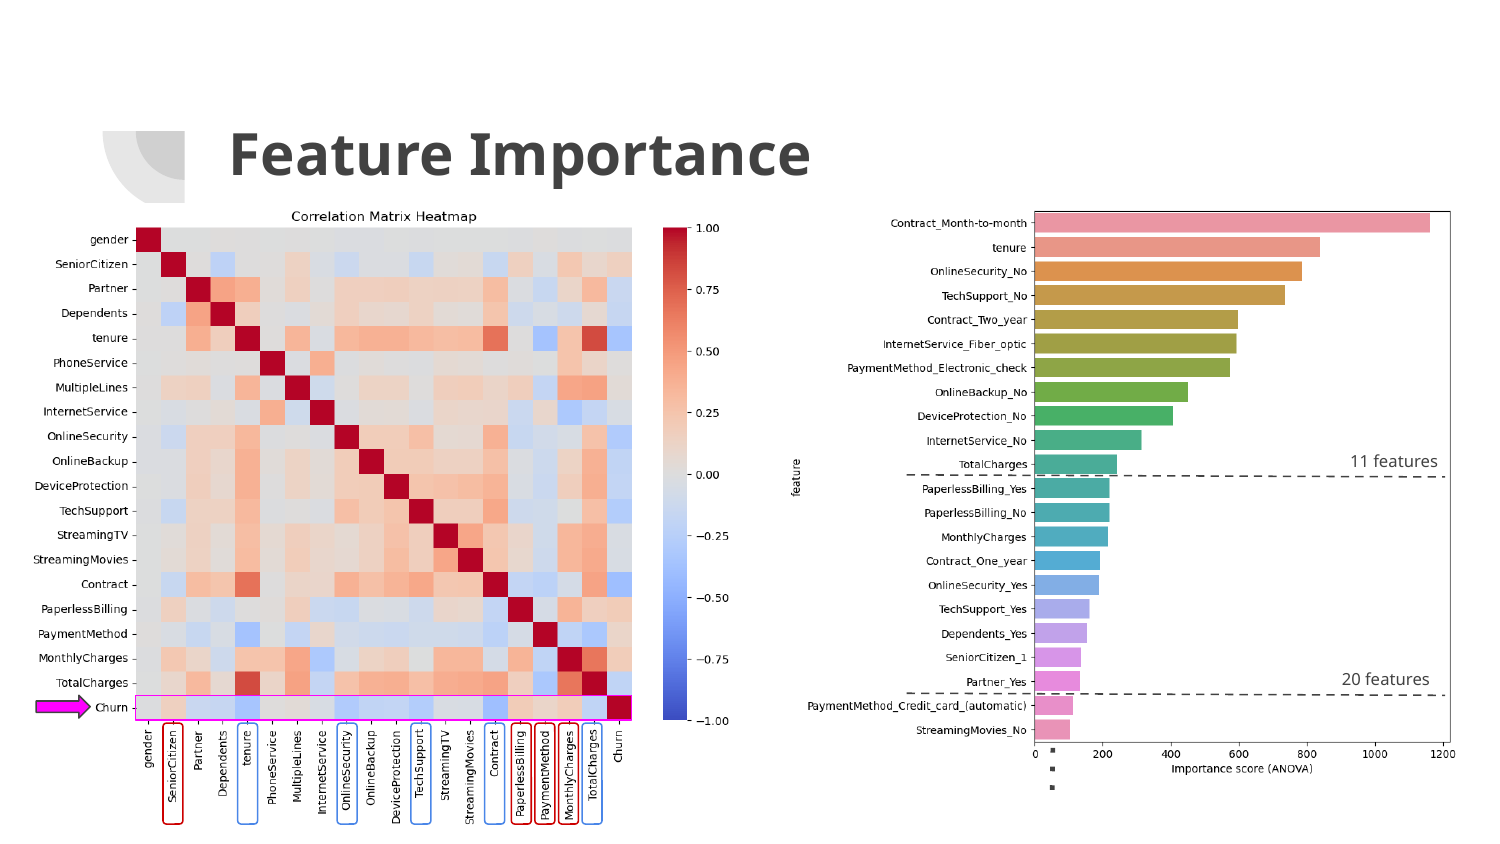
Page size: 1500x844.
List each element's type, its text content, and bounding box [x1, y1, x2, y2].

text_box [36, 695, 91, 719]
text_box 11 features [1122, 436, 1454, 487]
text_box 20 features [1114, 653, 1446, 704]
picture [24, 203, 736, 832]
picture [784, 203, 1464, 782]
title Feature Importance [213, 98, 1368, 263]
